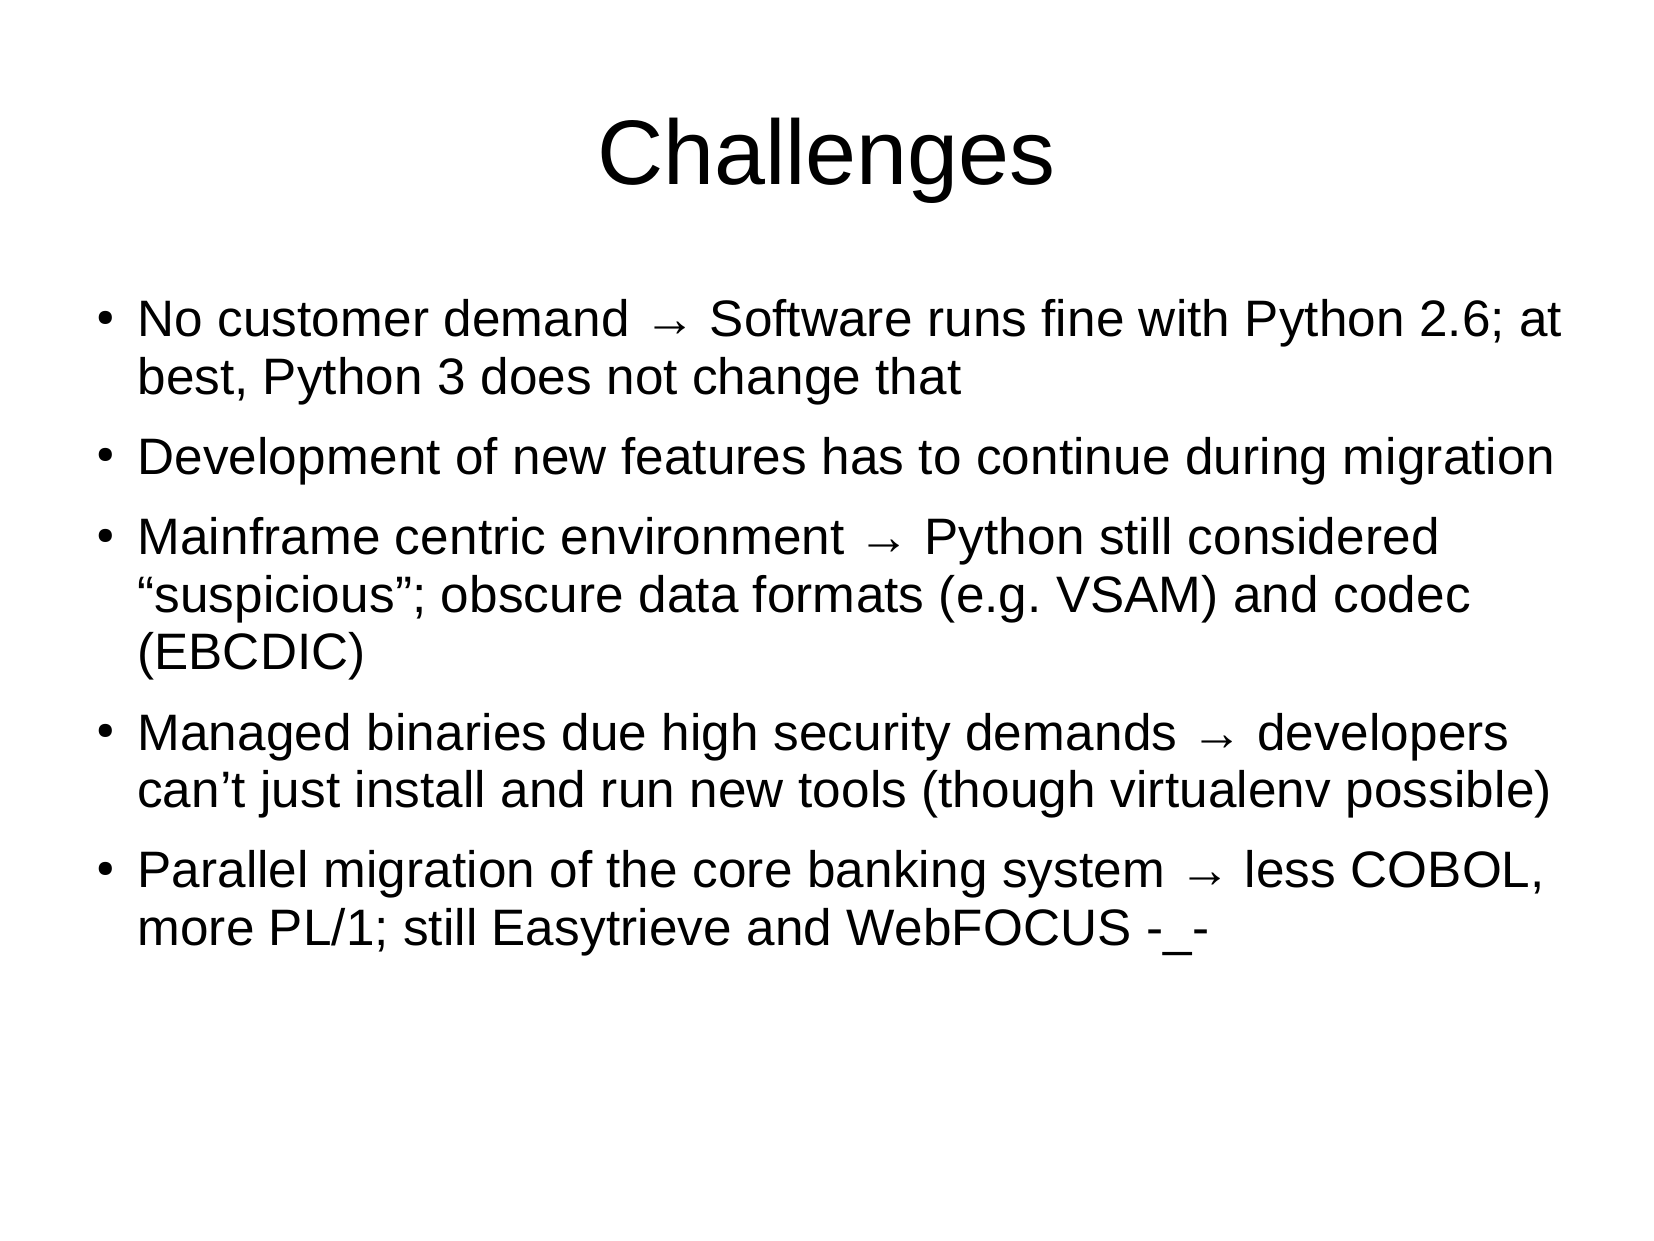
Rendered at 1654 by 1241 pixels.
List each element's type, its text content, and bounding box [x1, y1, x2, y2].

title Challenges [82, 49, 1571, 257]
list No customer demand → Software runs fine with Python 2.6; at best, Python 3 does not change that Development of new features has to continue during migration Mainframe centric environment → Python still considered “suspicious”; obscure data formats (e.g. VSAM) and codec (EBCDIC) Managed binaries due high security demands → developers can’t just install and run new tools (though virtualenv possible) Parallel migration of the core banking system → less COBOL, more PL/1; still Easytrieve and WebFOCUS -_- [82, 290, 1571, 1010]
